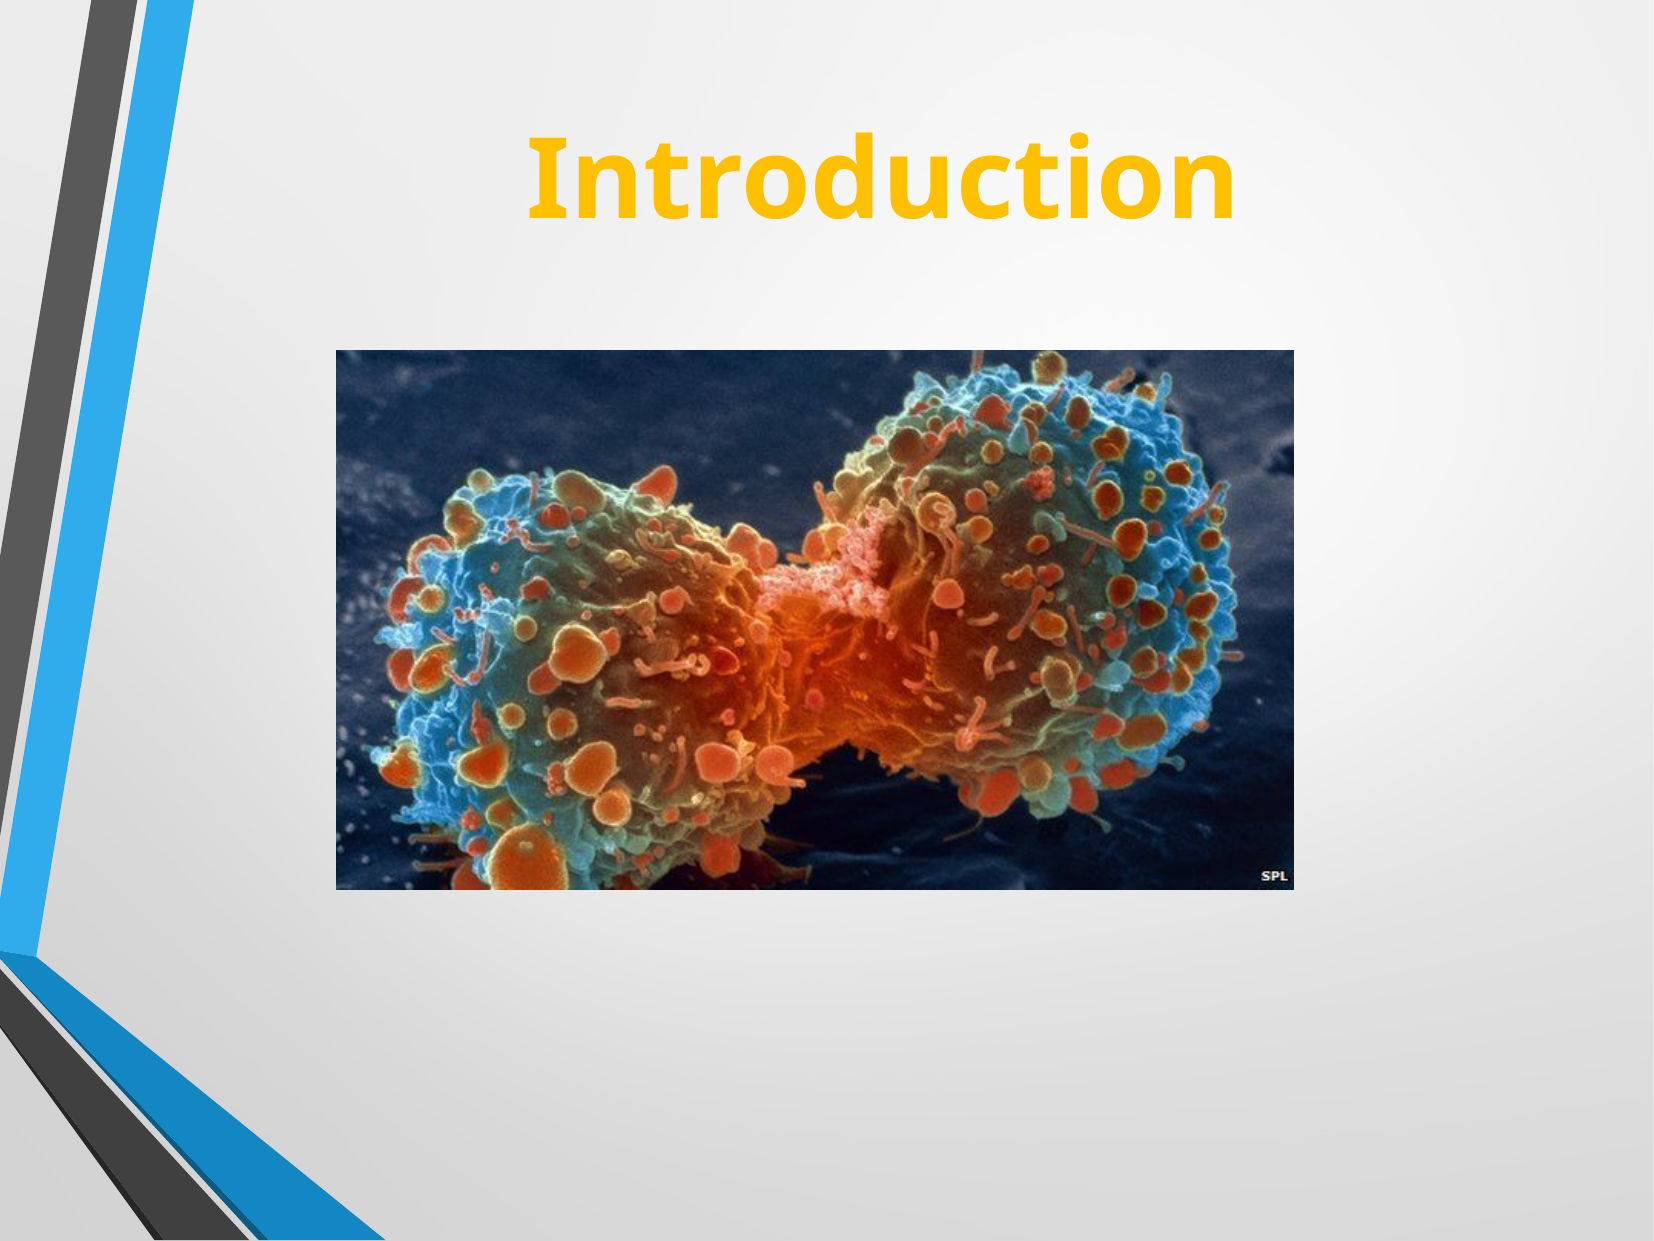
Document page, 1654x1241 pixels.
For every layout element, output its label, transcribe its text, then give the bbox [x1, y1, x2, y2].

text_box Introduction [481, 98, 1149, 250]
picture [336, 350, 1294, 890]
